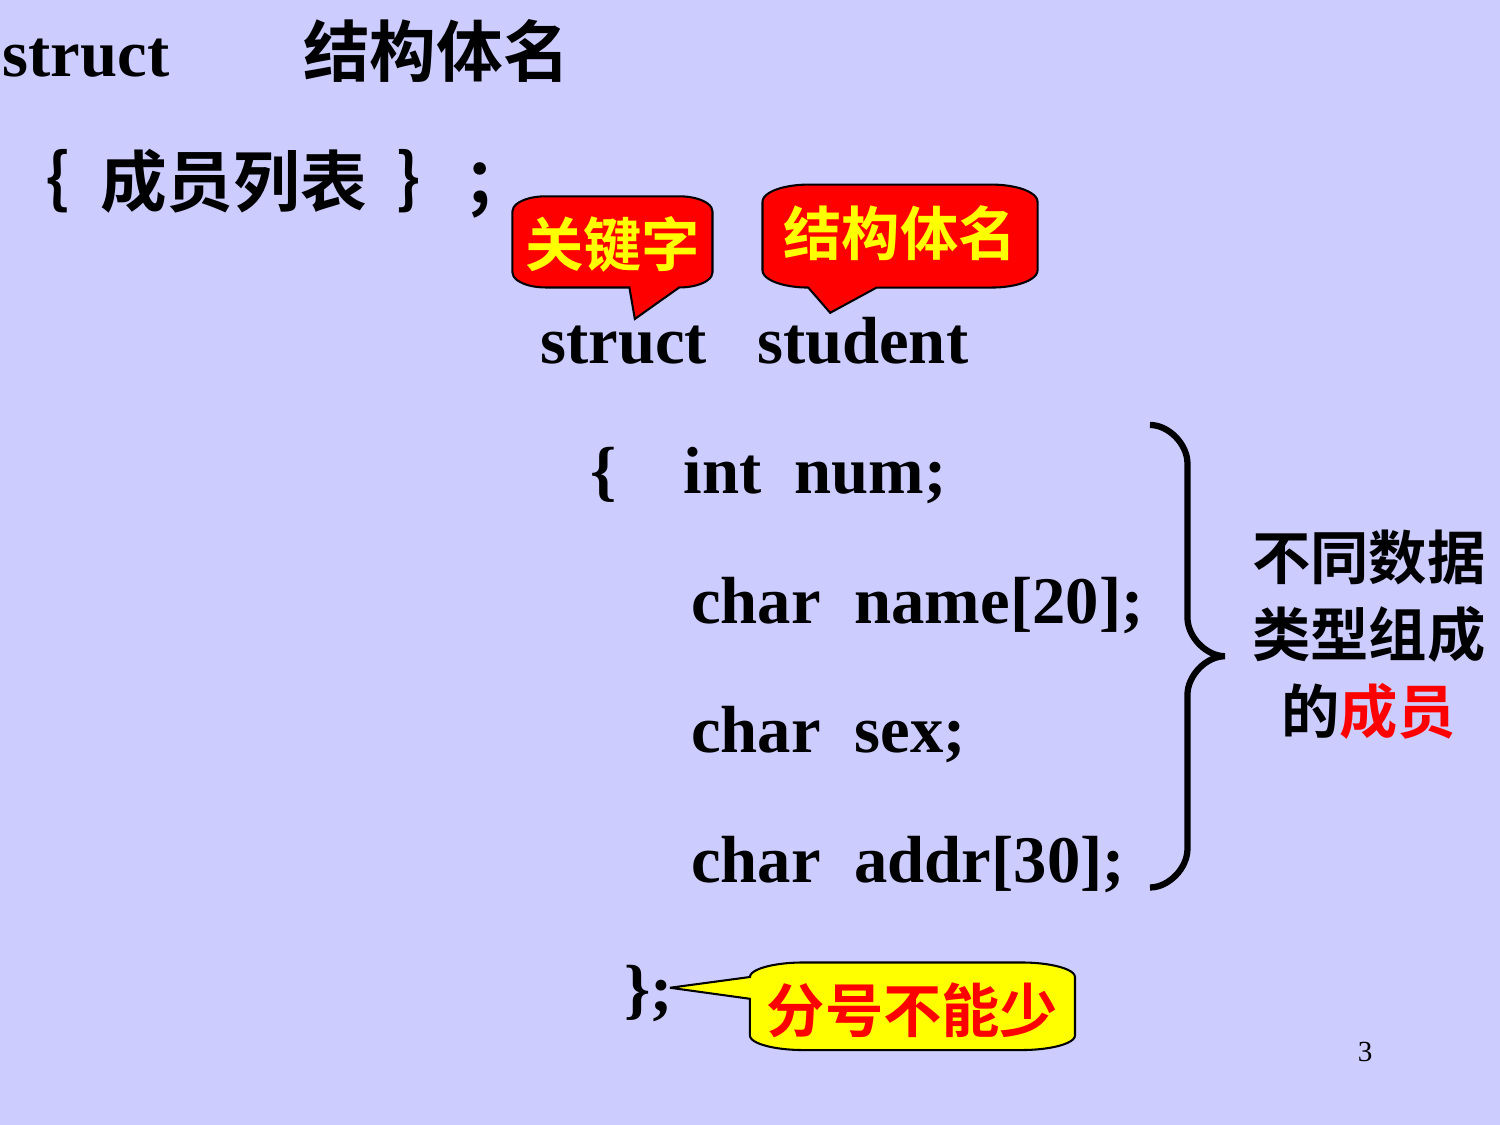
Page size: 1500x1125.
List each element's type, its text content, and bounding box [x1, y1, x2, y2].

text_box 不同数据类型组成的成员 [1237, 512, 1500, 747]
text_box <编号> [1074, 1025, 1388, 1101]
text_box 分号不能少 [670, 962, 1075, 1051]
text_box struct 结构体名 ｛ 成员列表 ｝； [0, 0, 925, 222]
text_box 关键字 [512, 196, 713, 319]
text_box struct student { int num; char name[20]; char sex; char addr[30]; }; [537, 287, 1326, 1028]
text_box 结构体名 [762, 184, 1038, 313]
